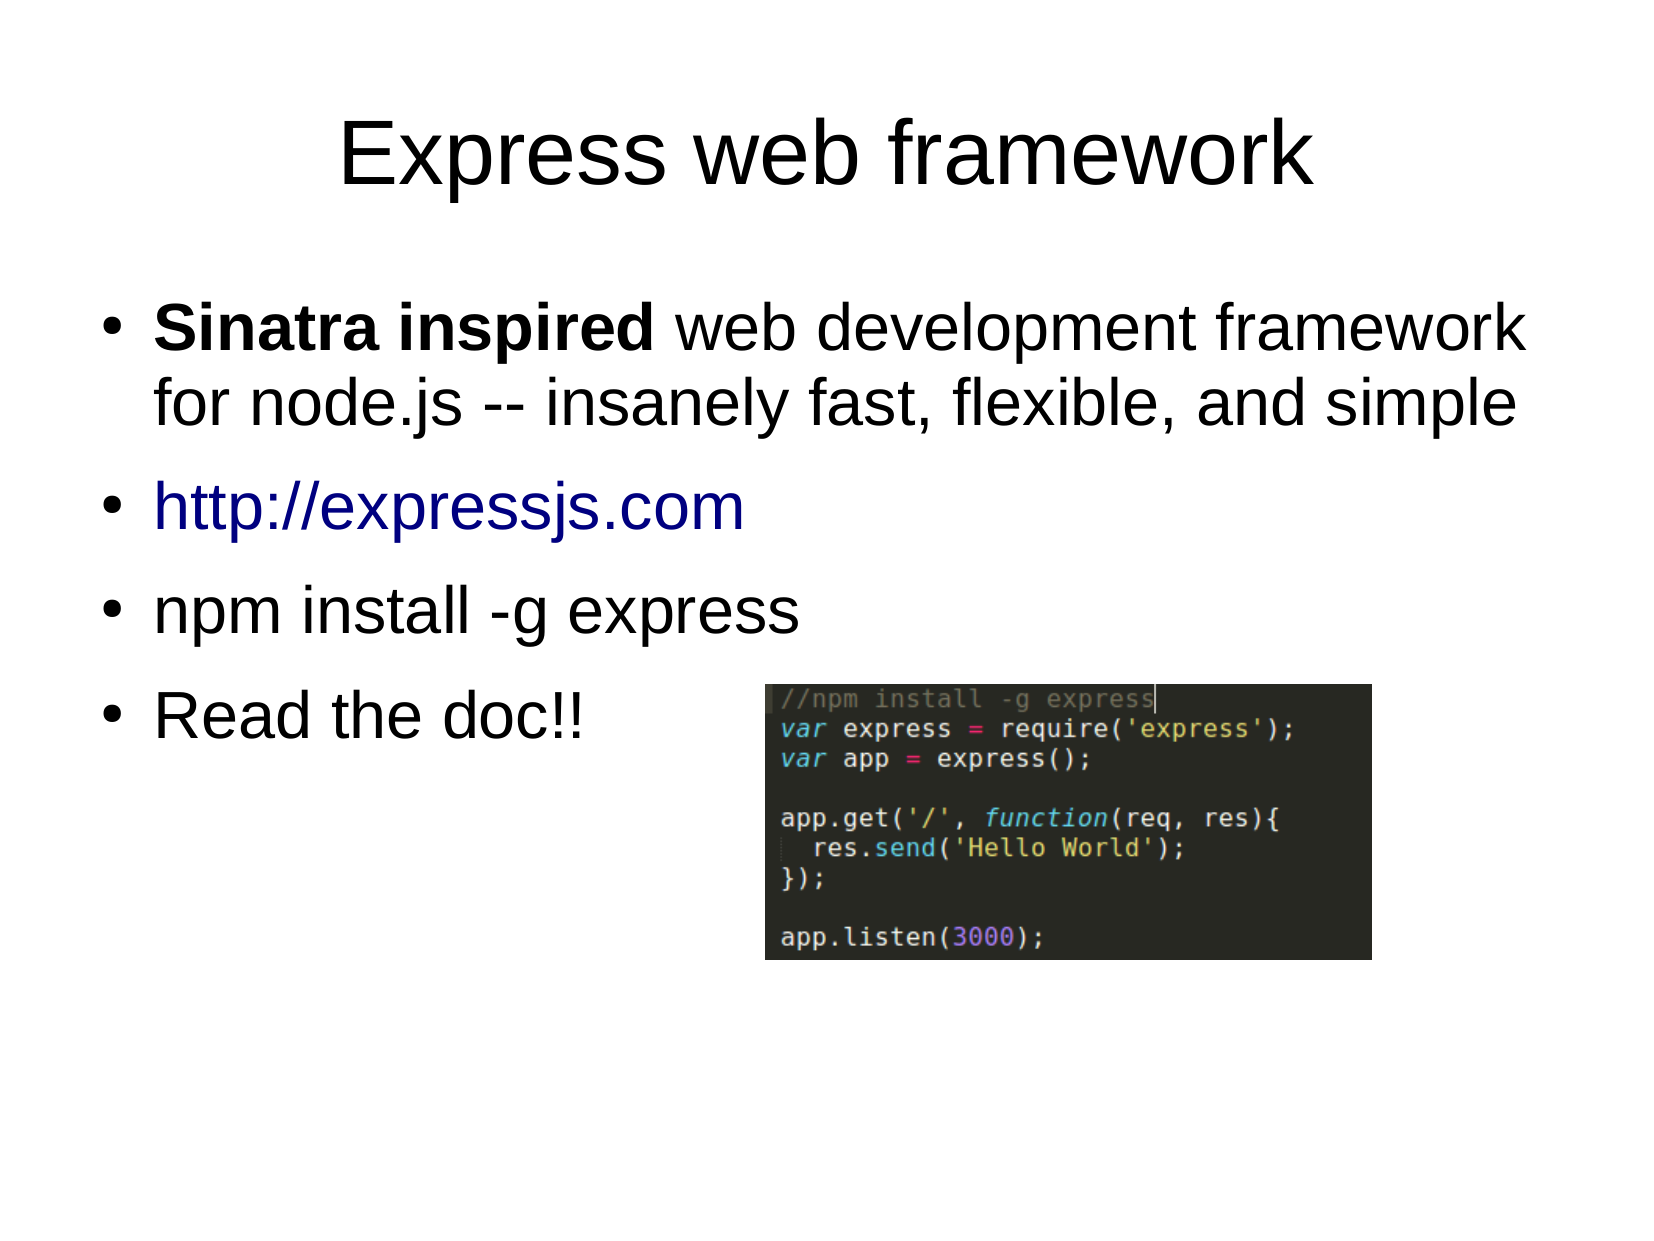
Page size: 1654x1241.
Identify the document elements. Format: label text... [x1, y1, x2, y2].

title Express web framework [82, 49, 1571, 257]
list Sinatra inspired web development framework for node.js -- insanely fast, flexible, and simple http://expressjs.com npm install -g express Read the doc!! [82, 290, 1538, 1010]
picture [765, 684, 1372, 961]
